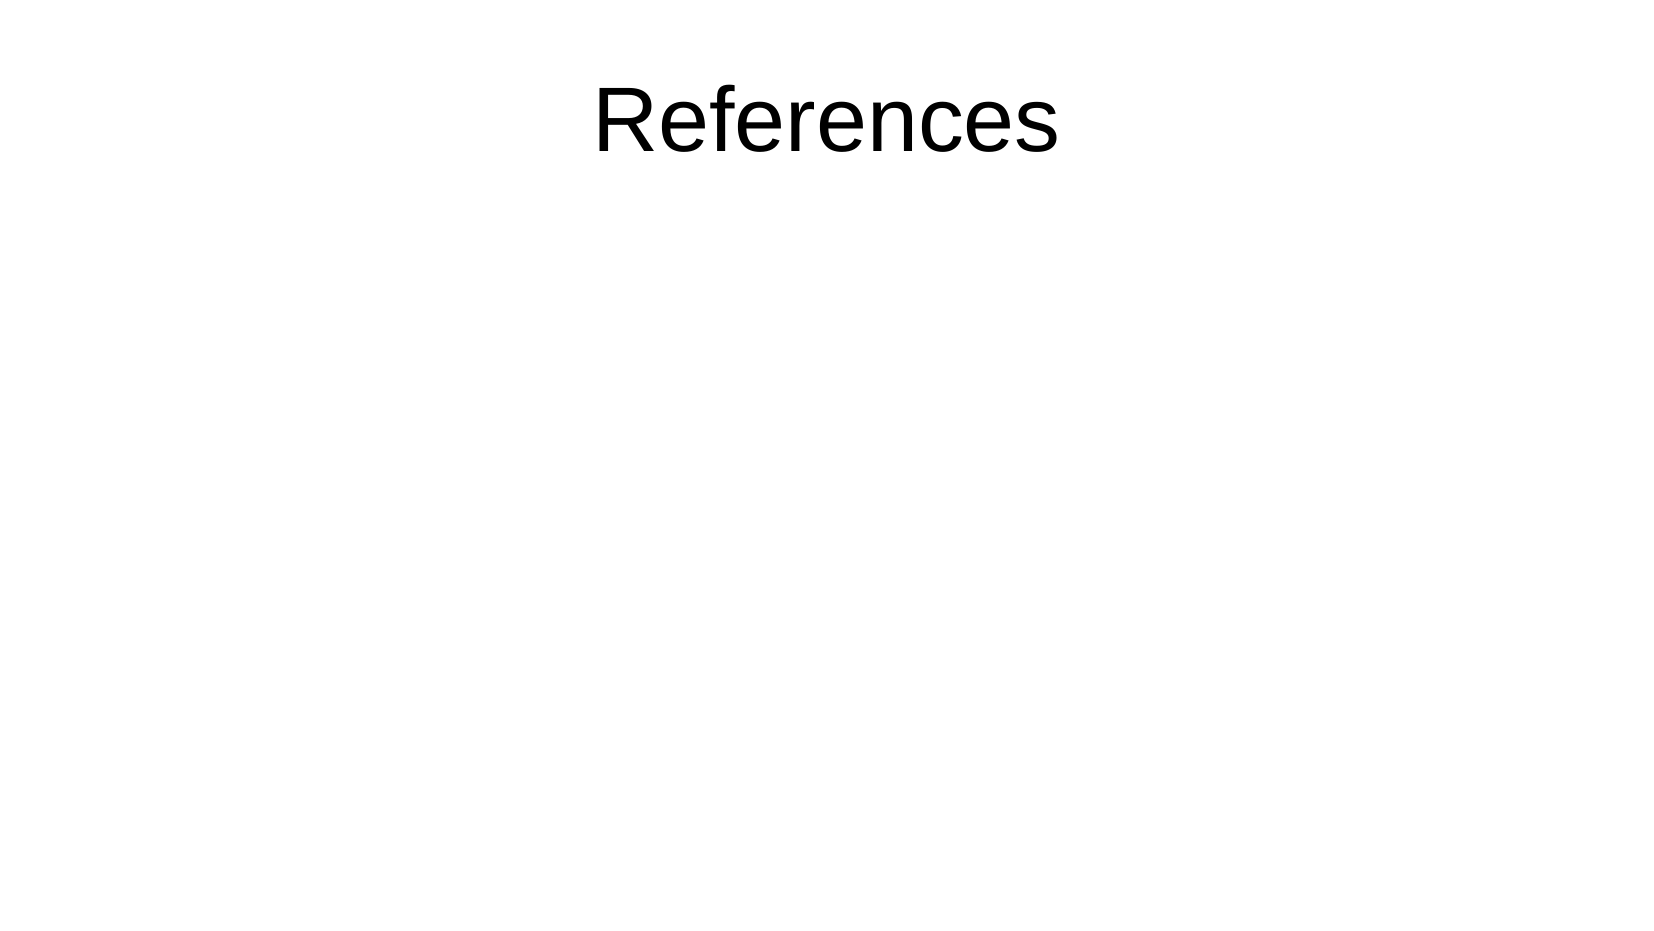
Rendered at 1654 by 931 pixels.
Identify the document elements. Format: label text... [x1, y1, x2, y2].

title References [82, 37, 1571, 193]
